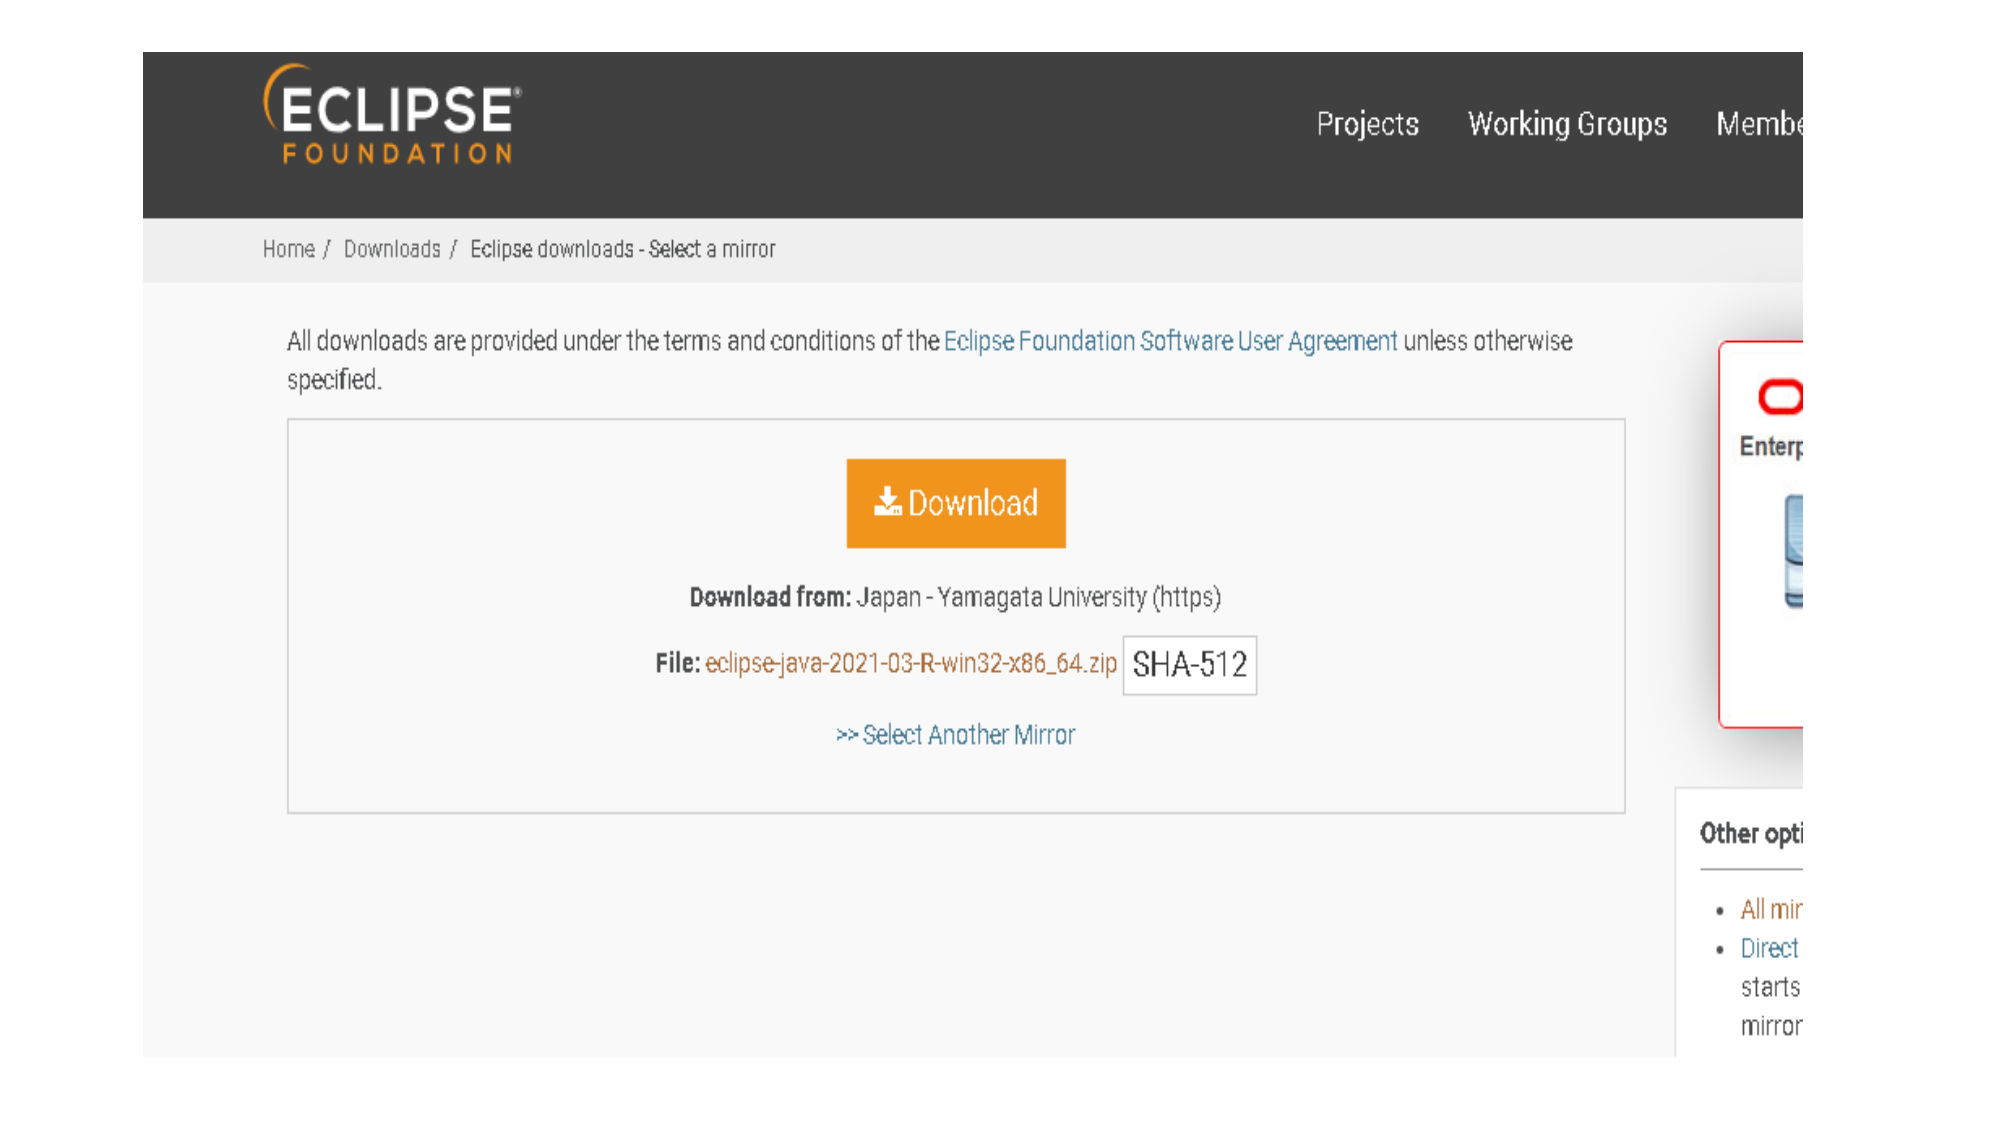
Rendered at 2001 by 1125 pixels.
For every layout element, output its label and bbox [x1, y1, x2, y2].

picture [143, 52, 1803, 1057]
